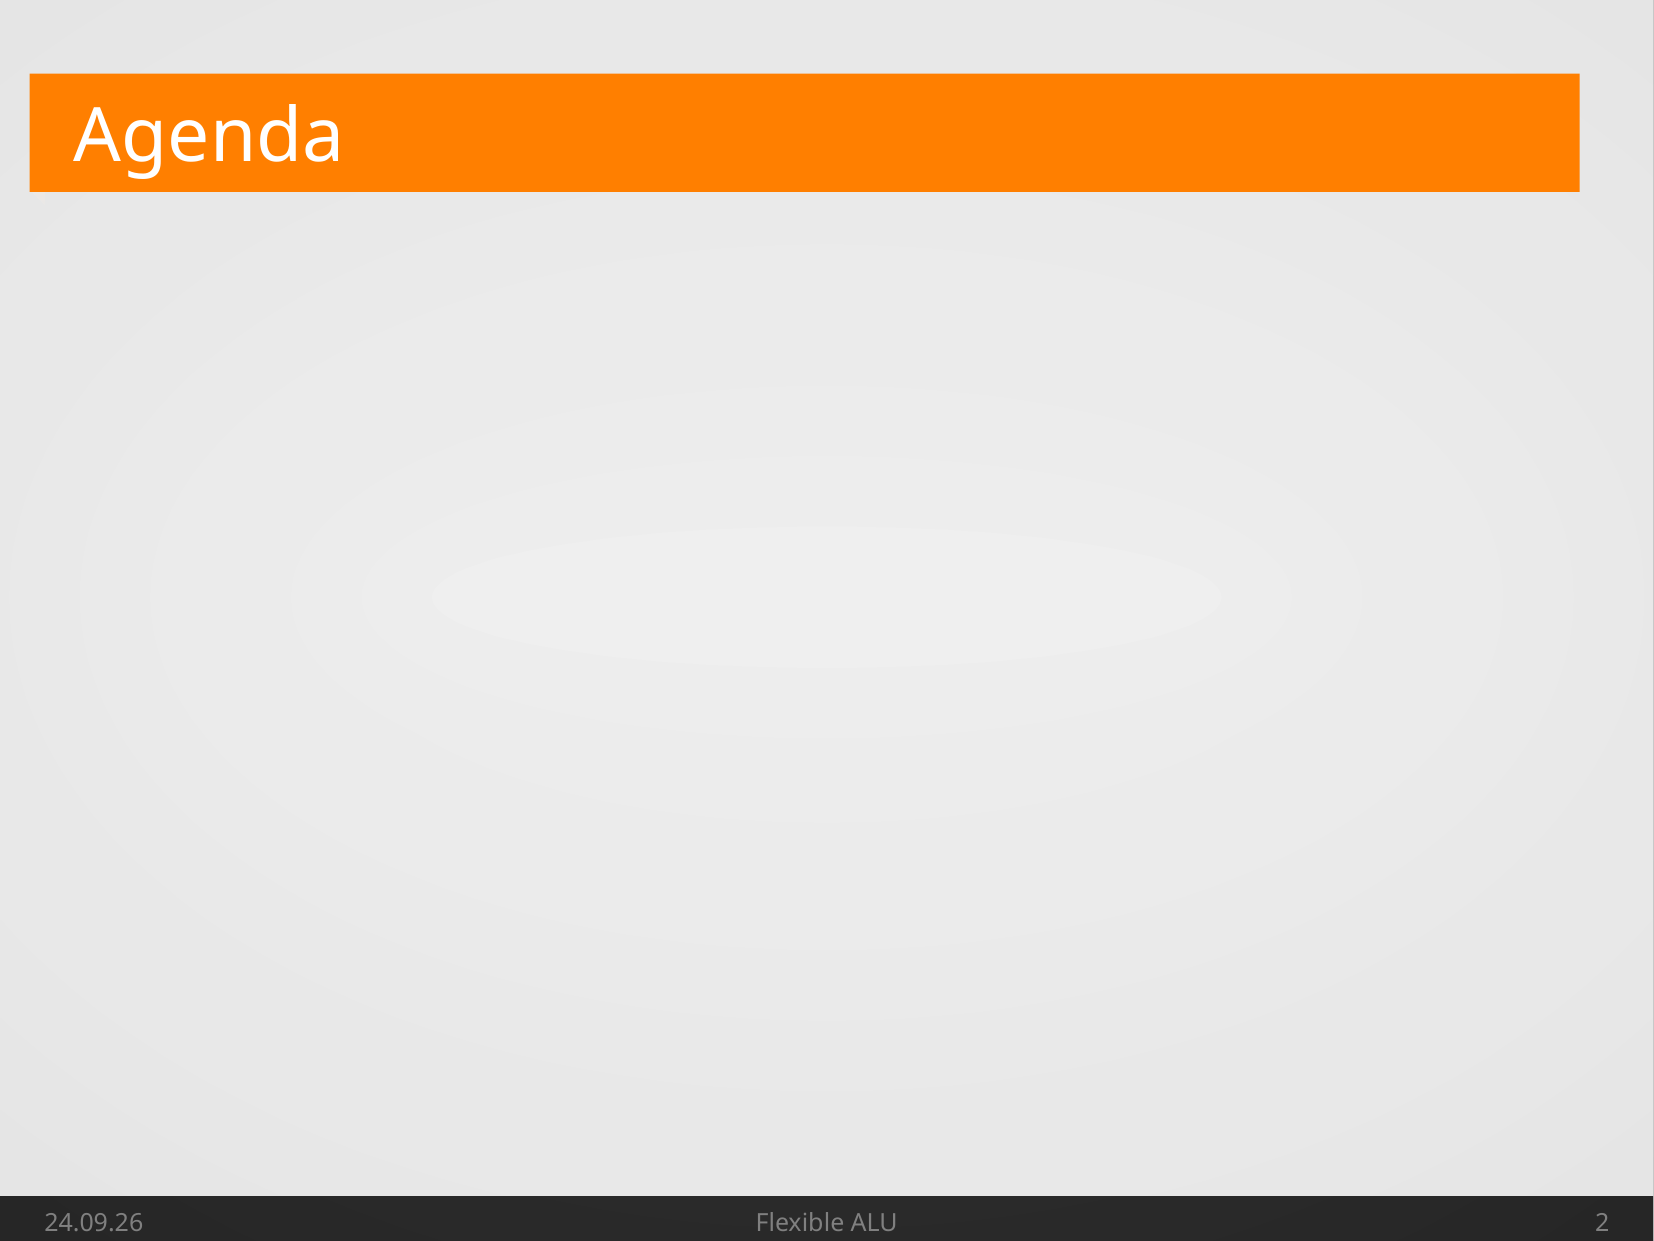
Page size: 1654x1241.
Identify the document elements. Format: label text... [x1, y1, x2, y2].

title Agenda [73, 73, 1565, 192]
